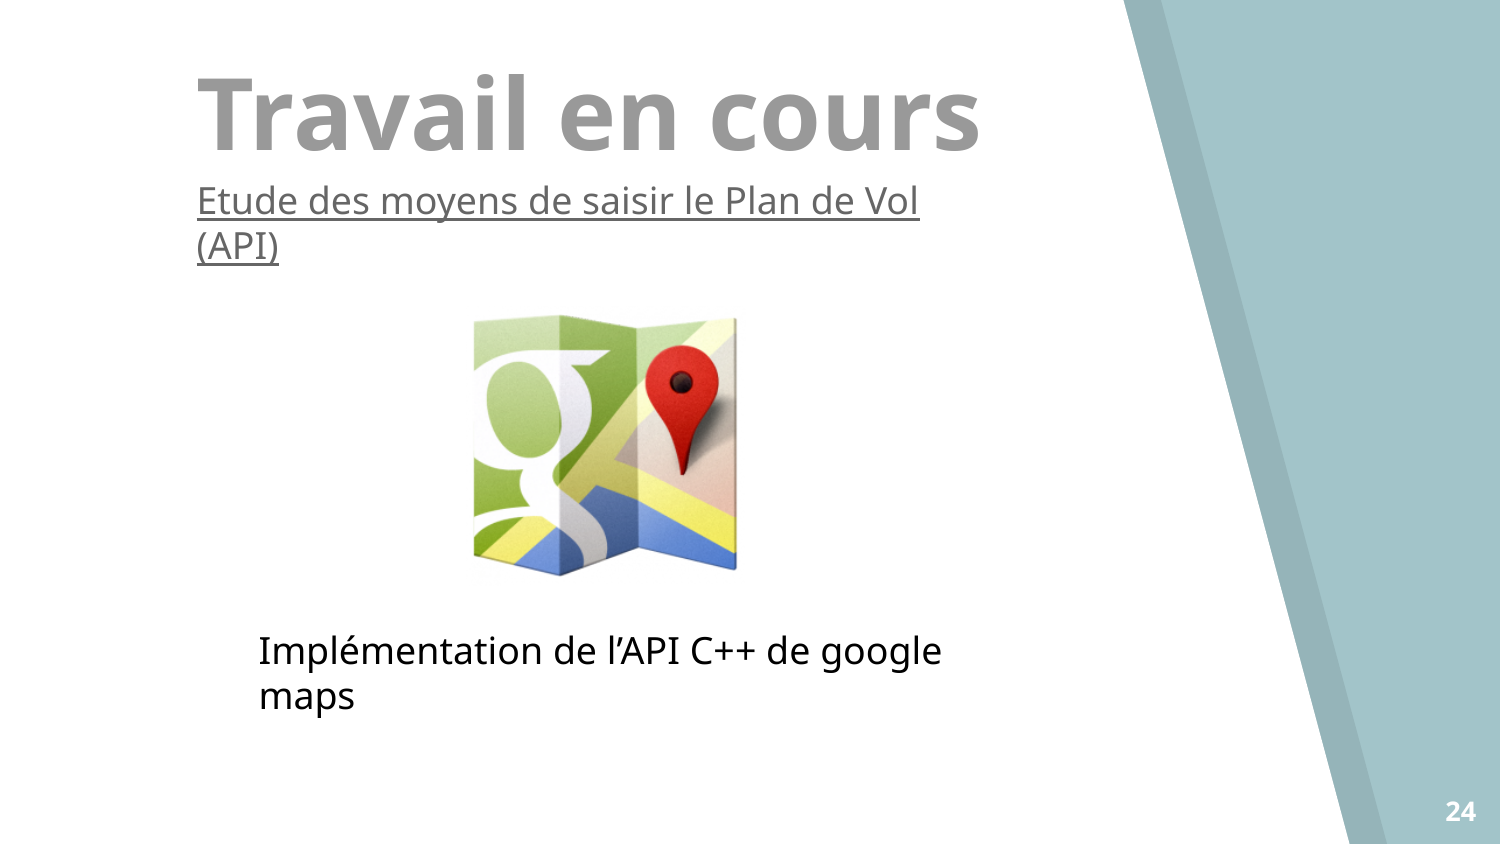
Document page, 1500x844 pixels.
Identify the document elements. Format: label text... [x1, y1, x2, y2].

text_box Etude des moyens de saisir le Plan de Vol (API) [181, 162, 1014, 245]
text_box Implémentation de l’API C++ de google maps [243, 611, 1037, 711]
picture [466, 306, 746, 586]
title Travail en cours [181, 27, 1099, 186]
